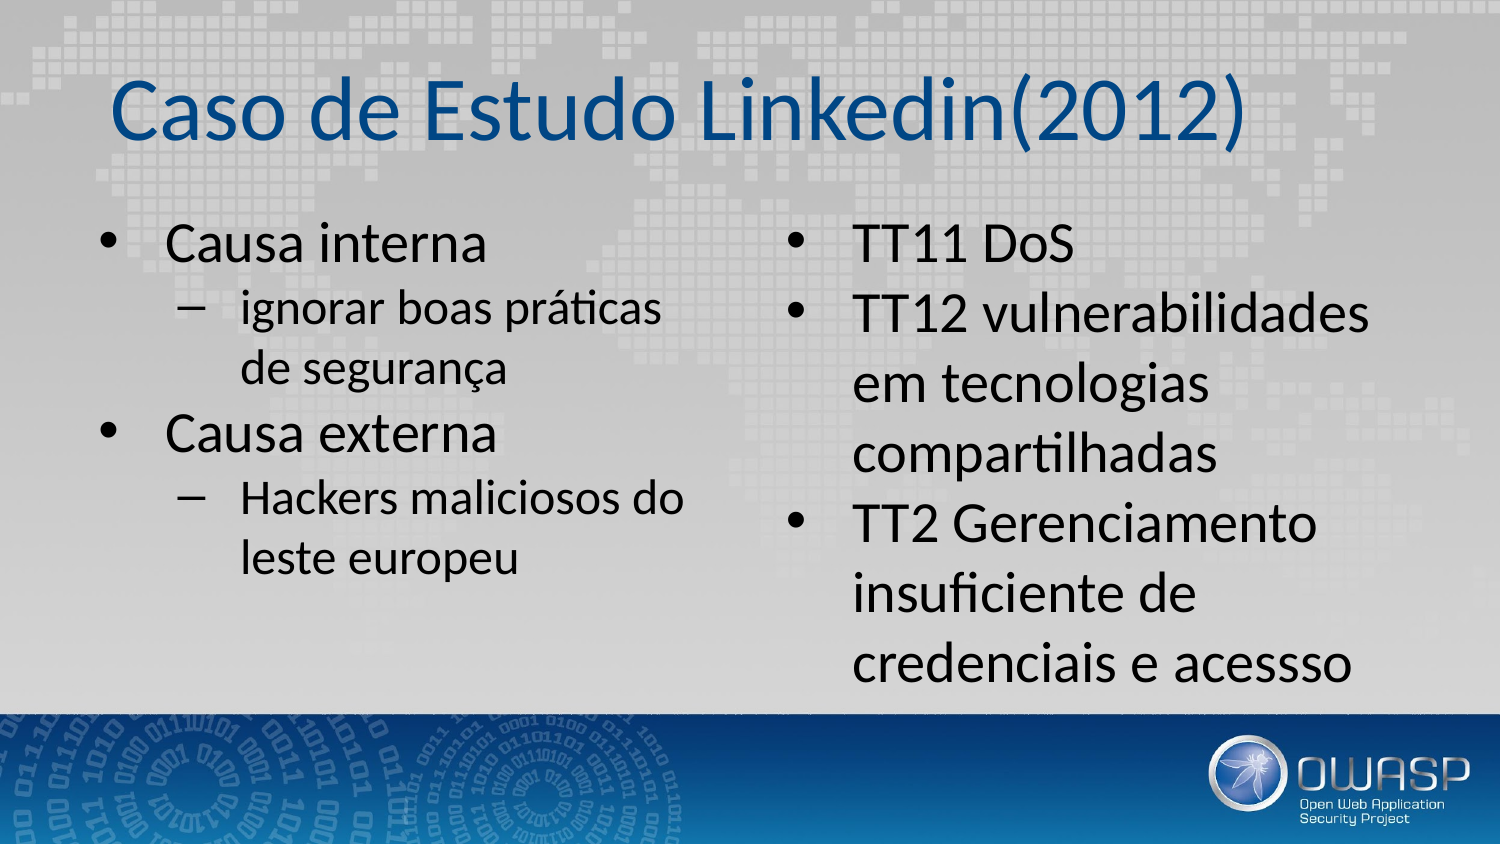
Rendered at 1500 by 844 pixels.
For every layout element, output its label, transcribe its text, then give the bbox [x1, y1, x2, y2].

picture [0, 0, 1500, 844]
list TT11 DoS TT12 vulnerabilidades em tecnologias compartilhadas TT2 Gerenciamento insuficiente de credenciais e acessso [762, 196, 1425, 754]
title Caso de Estudo Linkedin(2012) [75, 33, 1425, 175]
list Causa interna ignorar boas práticas de segurança Causa externa Hackers maliciosos do leste europeu [75, 196, 738, 754]
